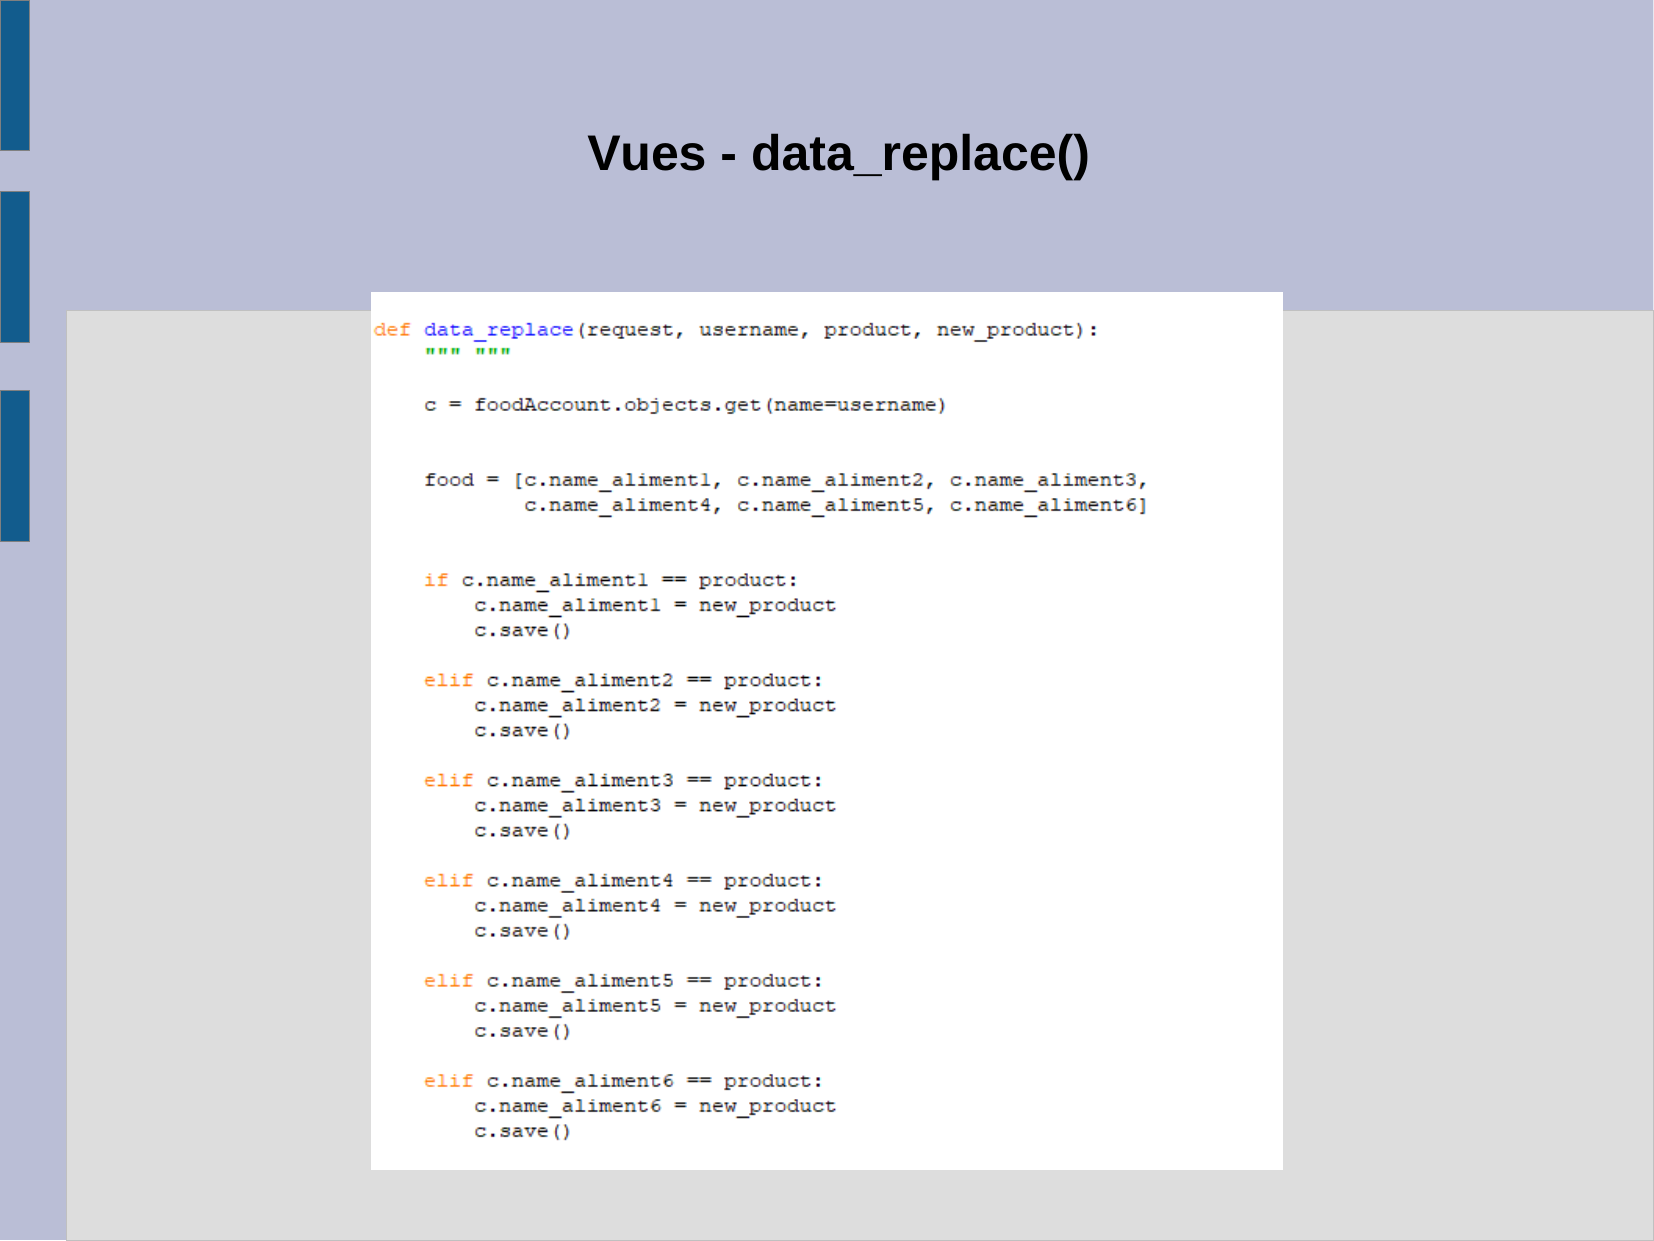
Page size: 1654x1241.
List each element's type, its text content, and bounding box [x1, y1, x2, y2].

title Vues - data_replace() [82, 49, 1571, 257]
picture [371, 292, 1283, 1170]
